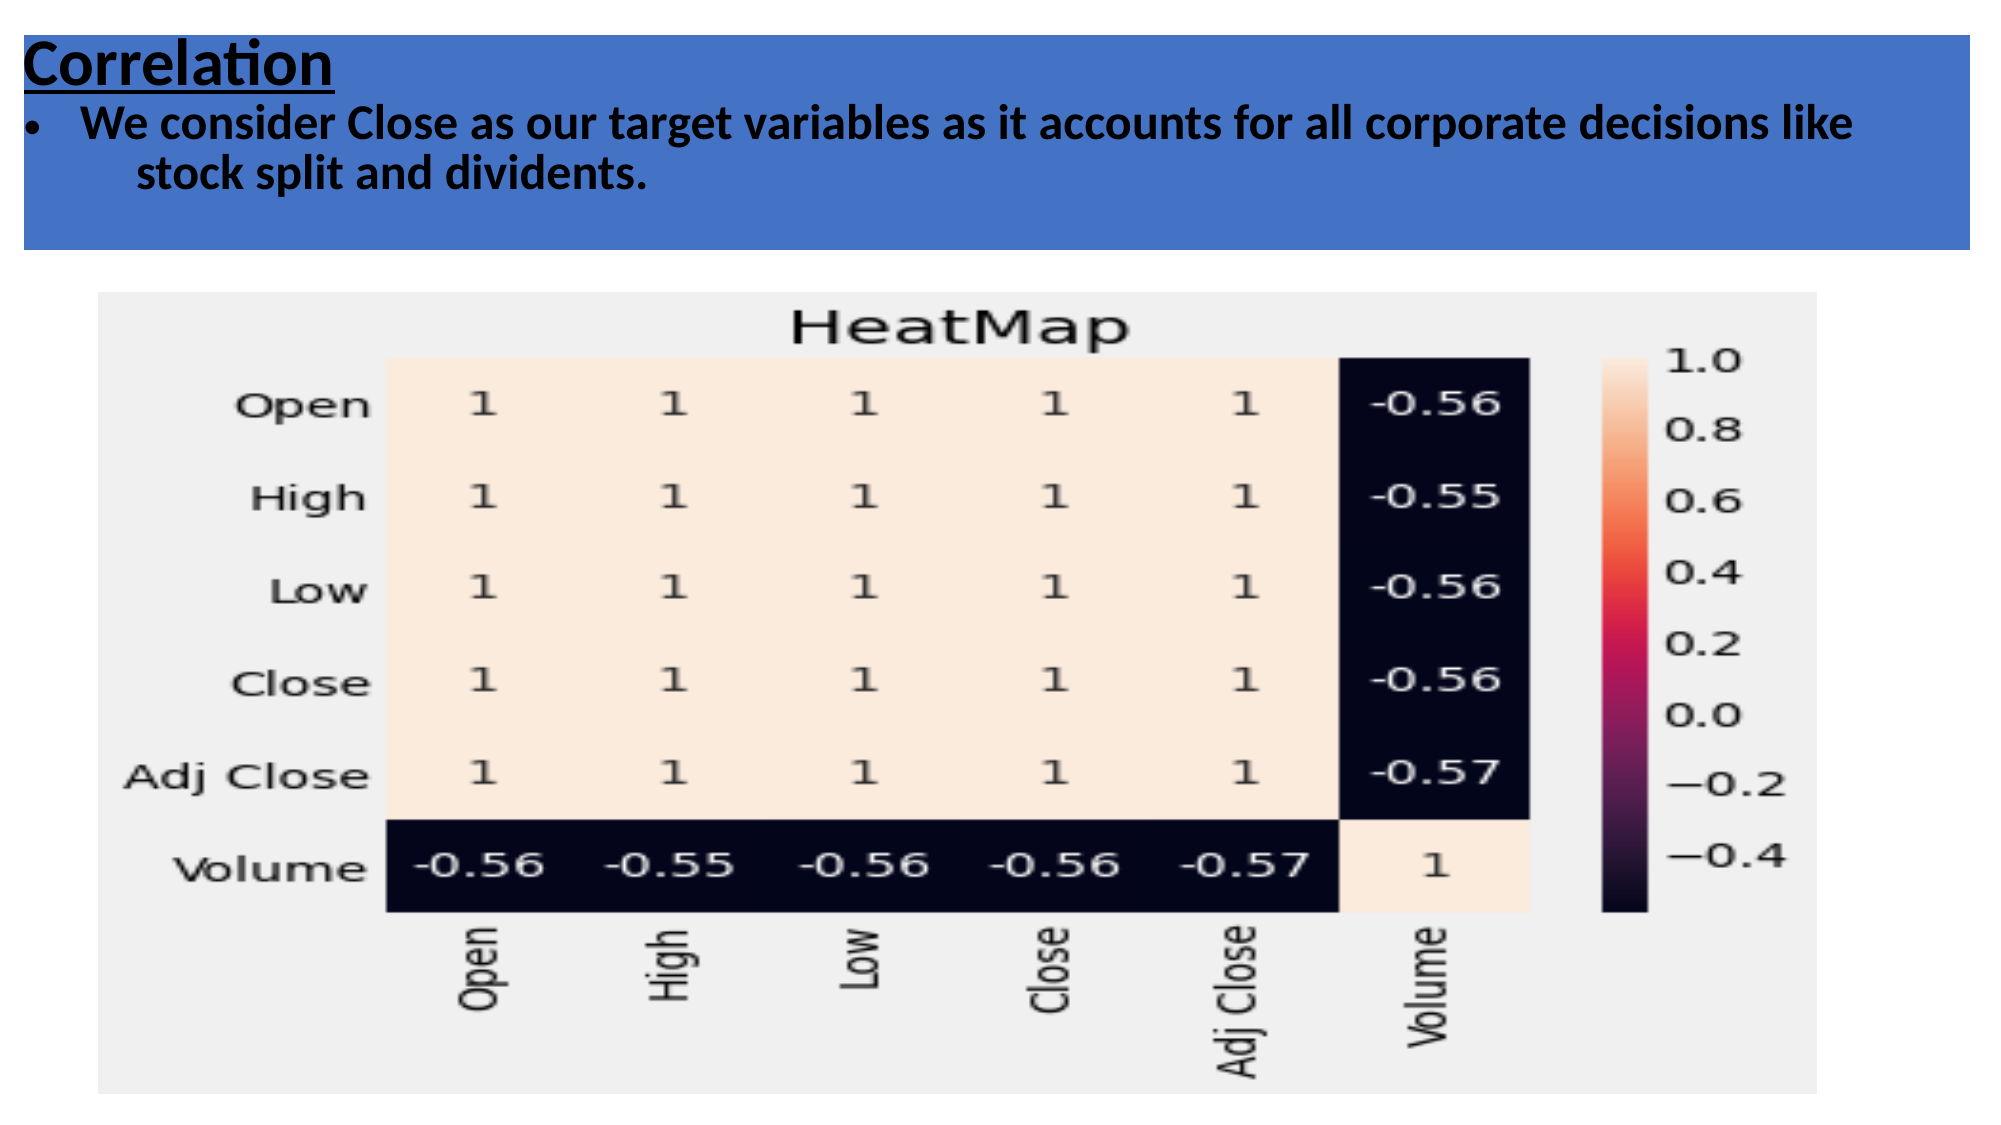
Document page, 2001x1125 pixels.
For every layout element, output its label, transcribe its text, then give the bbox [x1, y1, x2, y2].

table_header Correlation We consider Close as our target variables as it accounts for all corporate decisions like stock split and dividents. [24, 35, 1970, 250]
picture [98, 292, 1817, 1094]
